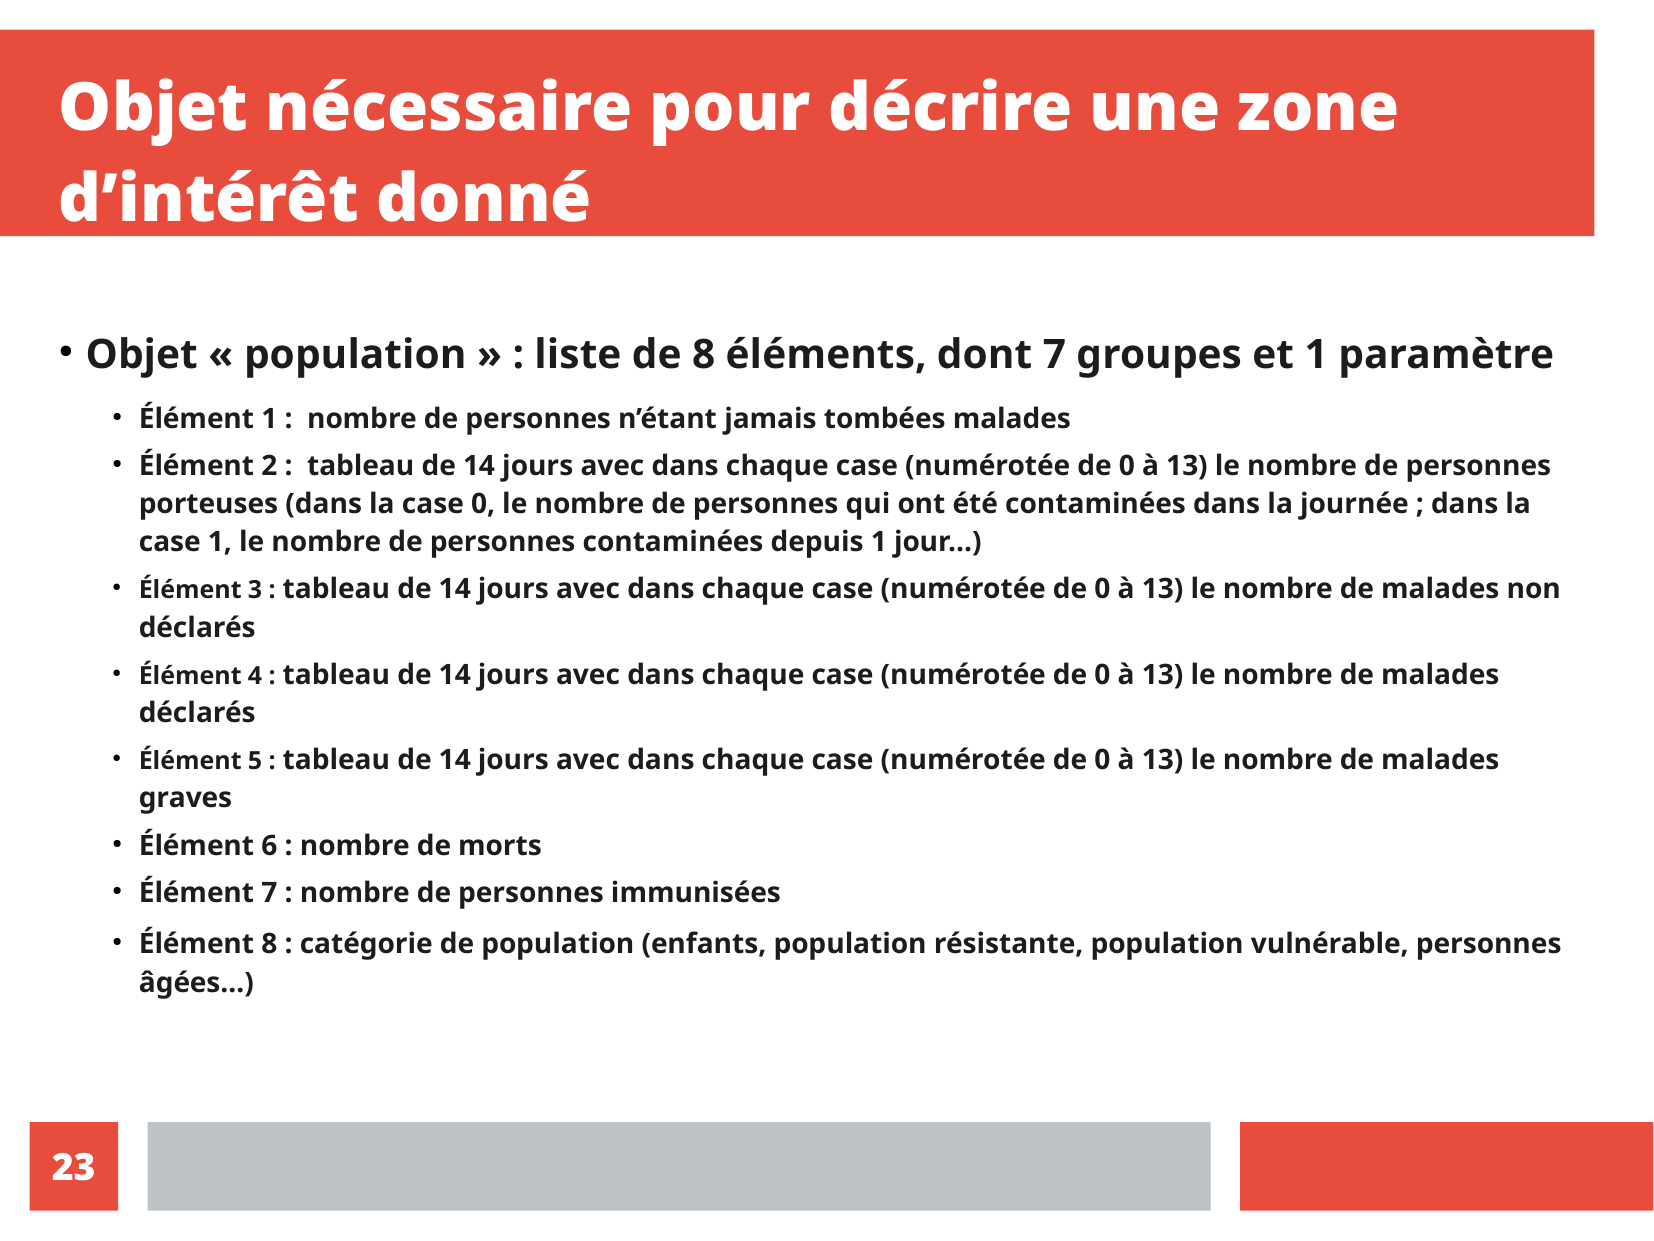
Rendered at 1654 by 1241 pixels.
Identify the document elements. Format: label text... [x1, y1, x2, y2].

title Objet nécessaire pour décrire une zone d’intérêt donné [59, 59, 1595, 207]
list Objet « population » : liste de 8 éléments, dont 7 groupes et 1 paramètre Élément 1 : nombre de personnes n’étant jamais tombées malades Élément 2 : tableau de 14 jours avec dans chaque case (numérotée de 0 à 13) le nombre de personnes porteuses (dans la case 0, le nombre de personnes qui ont été contaminées dans la journée ; dans la case 1, le nombre de personnes contaminées depuis 1 jour…) Élément 3 : tableau de 14 jours avec dans chaque case (numérotée de 0 à 13) le nombre de malades non déclarés Élément 4 : tableau de 14 jours avec dans chaque case (numérotée de 0 à 13) le nombre de malades déclarés Élément 5 : tableau de 14 jours avec dans chaque case (numérotée de 0 à 13) le nombre de malades graves Élément 6 : nombre de morts Élément 7 : nombre de personnes immunisées Élément 8 : catégorie de population (enfants, population résistante, population vulnérable, personnes âgées...) [59, 324, 1565, 1093]
